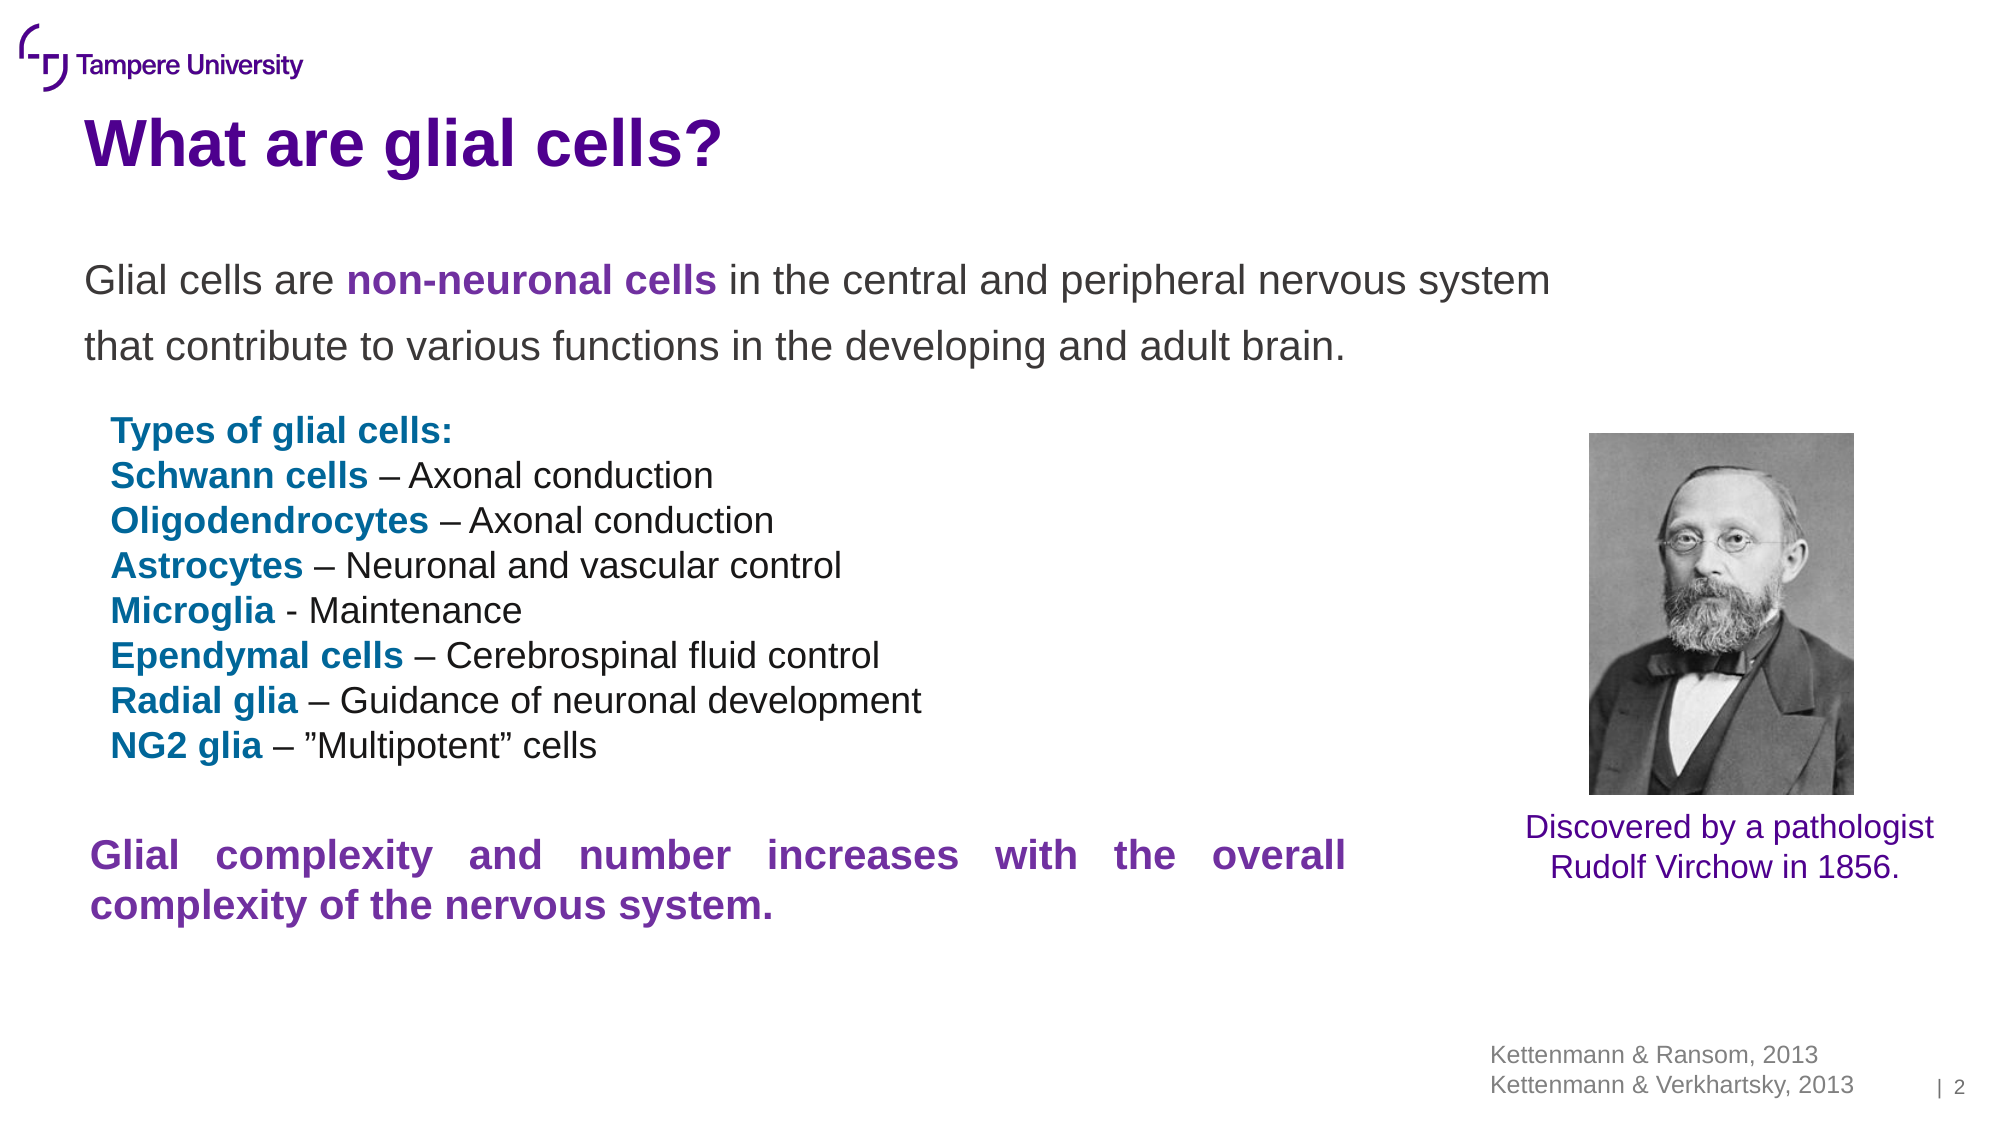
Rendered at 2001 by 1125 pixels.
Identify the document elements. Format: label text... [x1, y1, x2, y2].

title What are glial cells? [69, 82, 1818, 189]
text_box Glial complexity and number increases with the overall complexity of the nervous system. [74, 820, 1362, 936]
text_box Types of glial cells: Schwann cells – Axonal conduction Oligodendrocytes – Axonal conduction Astrocytes – Neuronal and vascular control Microglia - Maintenance Ependymal cells – Cerebrospinal fluid control Radial glia – Guidance of neuronal development NG2 glia – ”Multipotent” cells [95, 398, 937, 819]
text_box Kettenmann & Ransom, 2013 Kettenmann & Verkhartsky, 2013 [1475, 1030, 1931, 1106]
slide_number | <number> [1918, 1064, 1981, 1107]
list Glial cells are non-neuronal cells in the central and peripheral nervous system that contribute to various functions in the developing and adult brain. [69, 250, 1886, 362]
picture [1589, 433, 1854, 795]
picture [4, 5, 321, 107]
text_box Discovered by a pathologist Rudolf Virchow in 1856. [1510, 797, 1950, 933]
